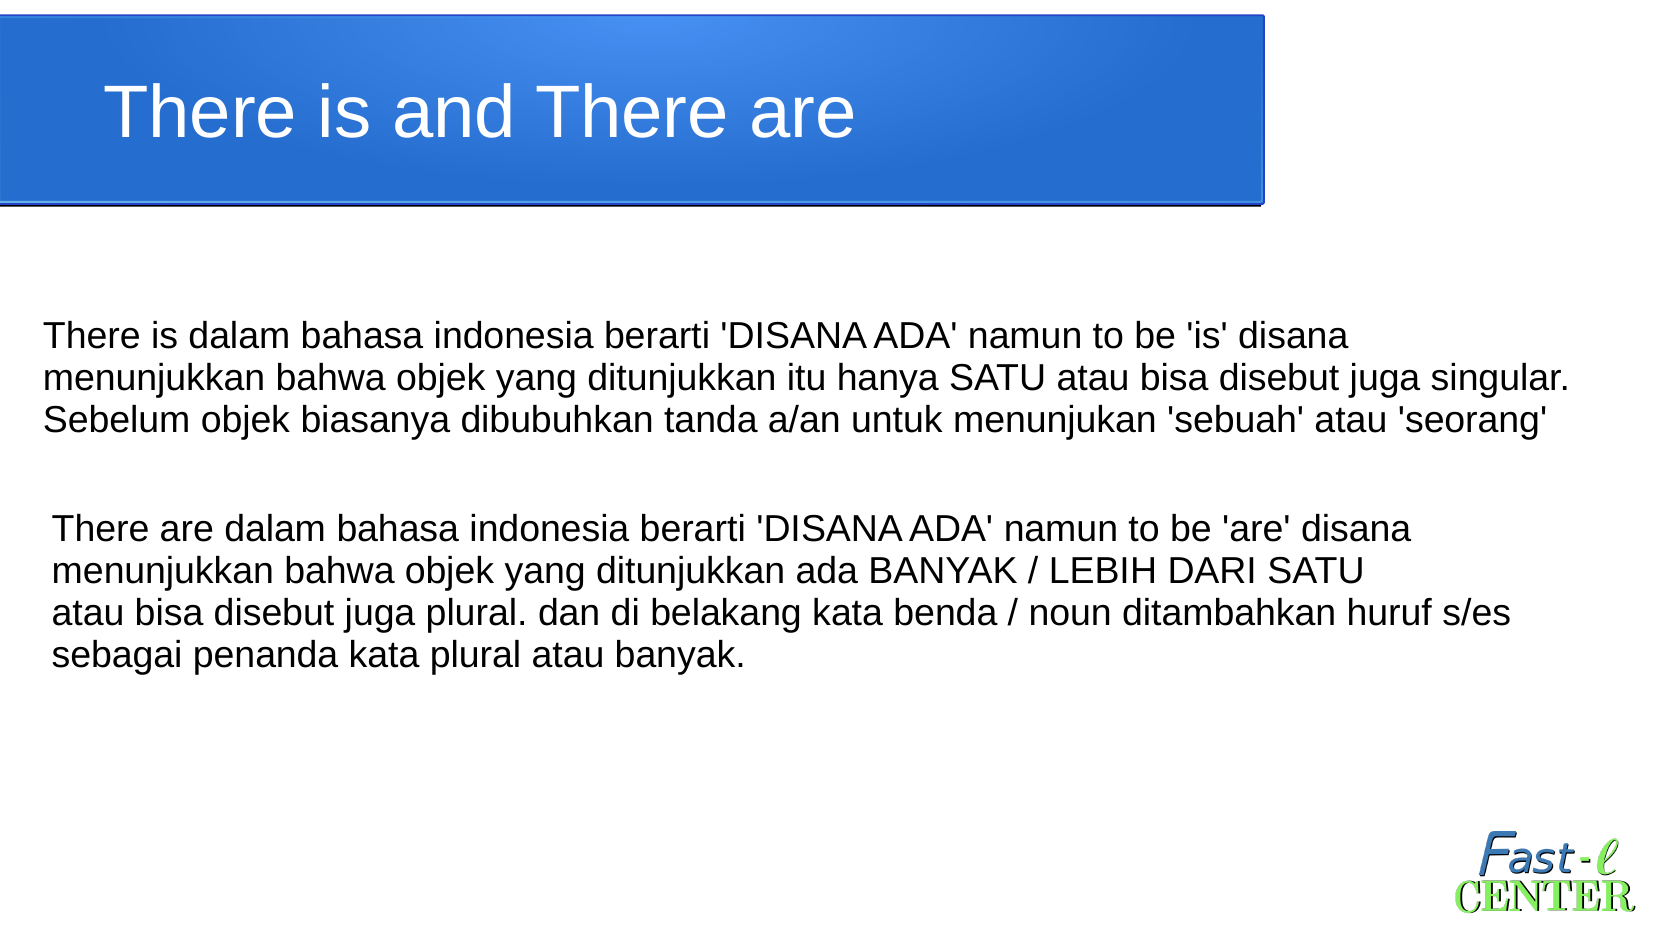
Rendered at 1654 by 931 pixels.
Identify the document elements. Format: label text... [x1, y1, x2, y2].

text_box There are dalam bahasa indonesia berarti 'DISANA ADA' namun to be 'are' disana menunjukkan bahwa objek yang ditunjukkan ada BANYAK / LEBIH DARI SATU atau bisa disebut juga plural. dan di belakang kata benda / noun ditambahkan huruf s/es sebagai penanda kata plural atau banyak. [36, 500, 1537, 726]
title There is and There are [82, 35, 1235, 189]
text_box There is dalam bahasa indonesia berarti 'DISANA ADA' namun to be 'is' disana menunjukkan bahwa objek yang ditunjukkan itu hanya SATU atau bisa disebut juga singular. Sebelum objek biasanya dibubuhkan tanda a/an untuk menunjukan 'sebuah' atau 'seorang' [28, 307, 1596, 491]
picture [1455, 831, 1636, 916]
